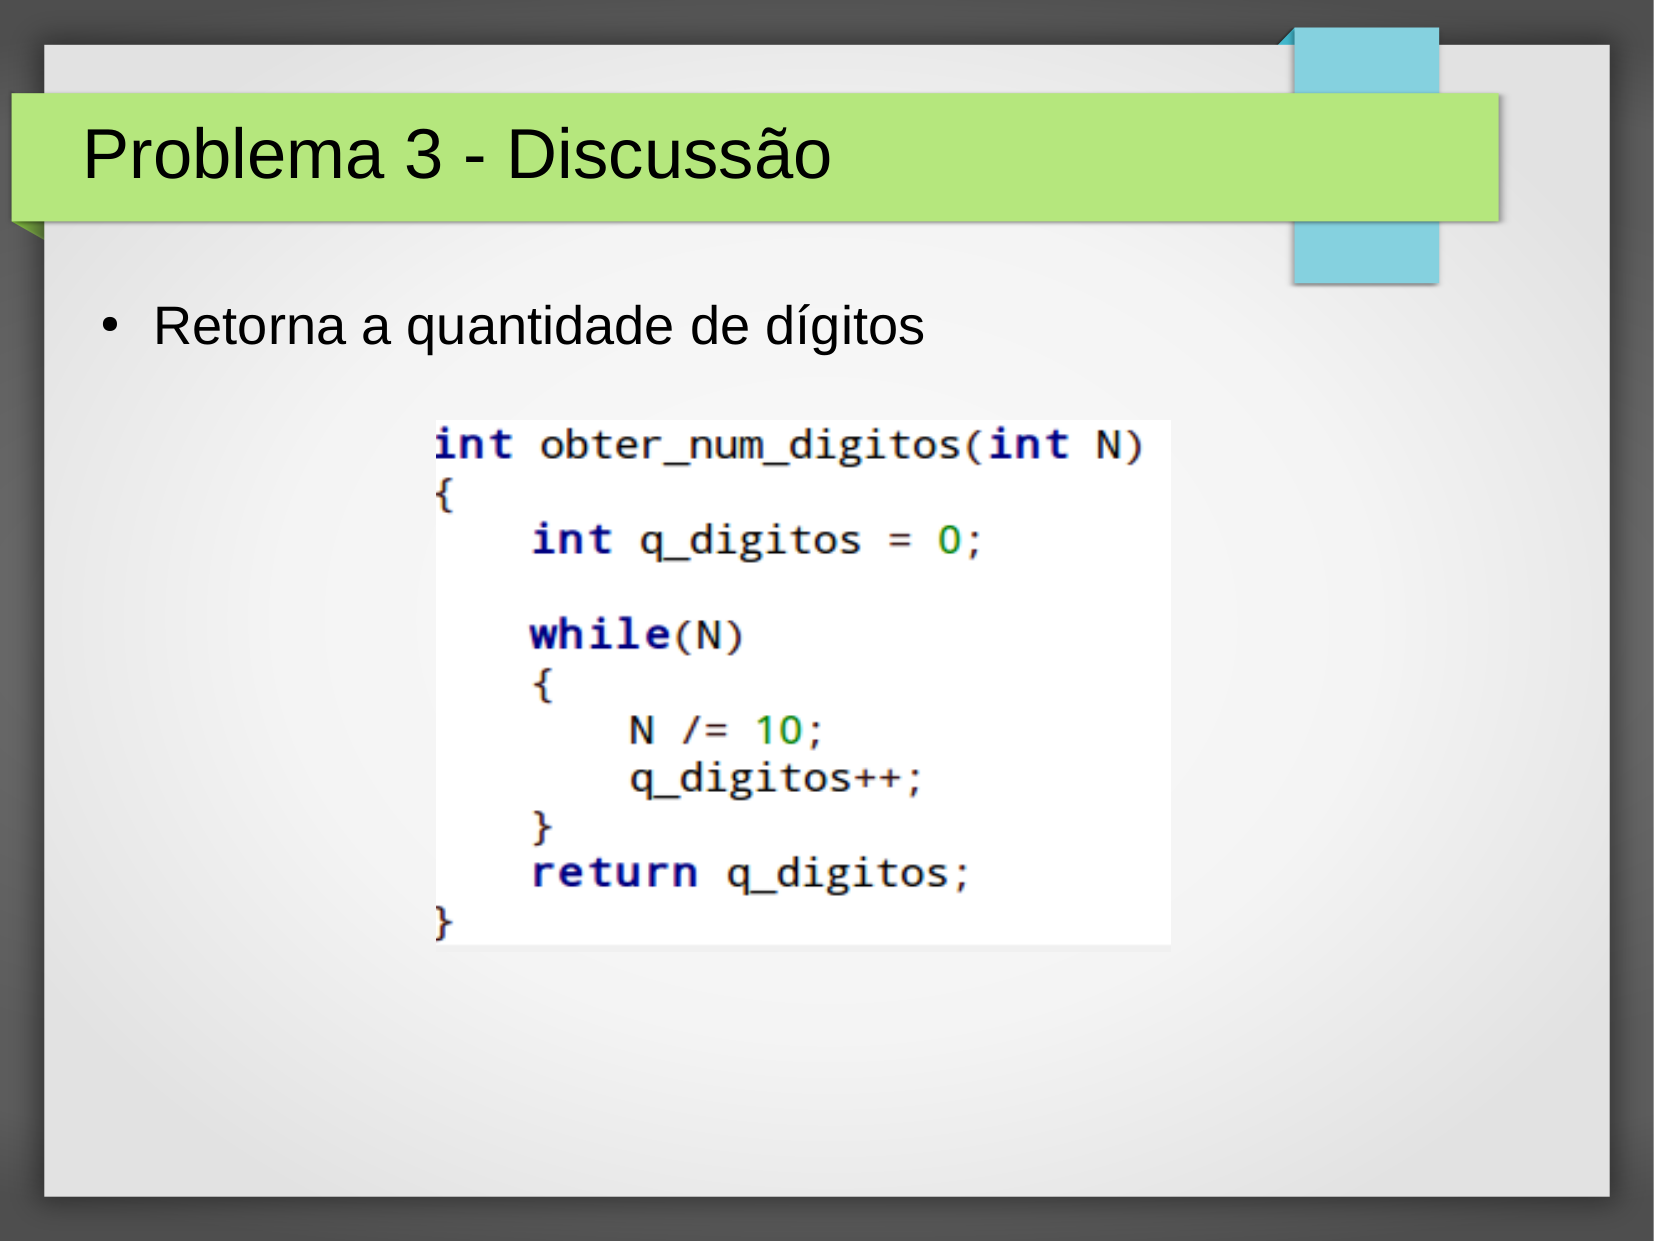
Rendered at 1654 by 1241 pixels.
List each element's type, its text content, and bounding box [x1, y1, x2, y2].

title Problema 3 - Discussão [82, 94, 1264, 213]
list Retorna a quantidade de dígitos [82, 295, 1571, 1015]
picture [0, 0, 1654, 1241]
